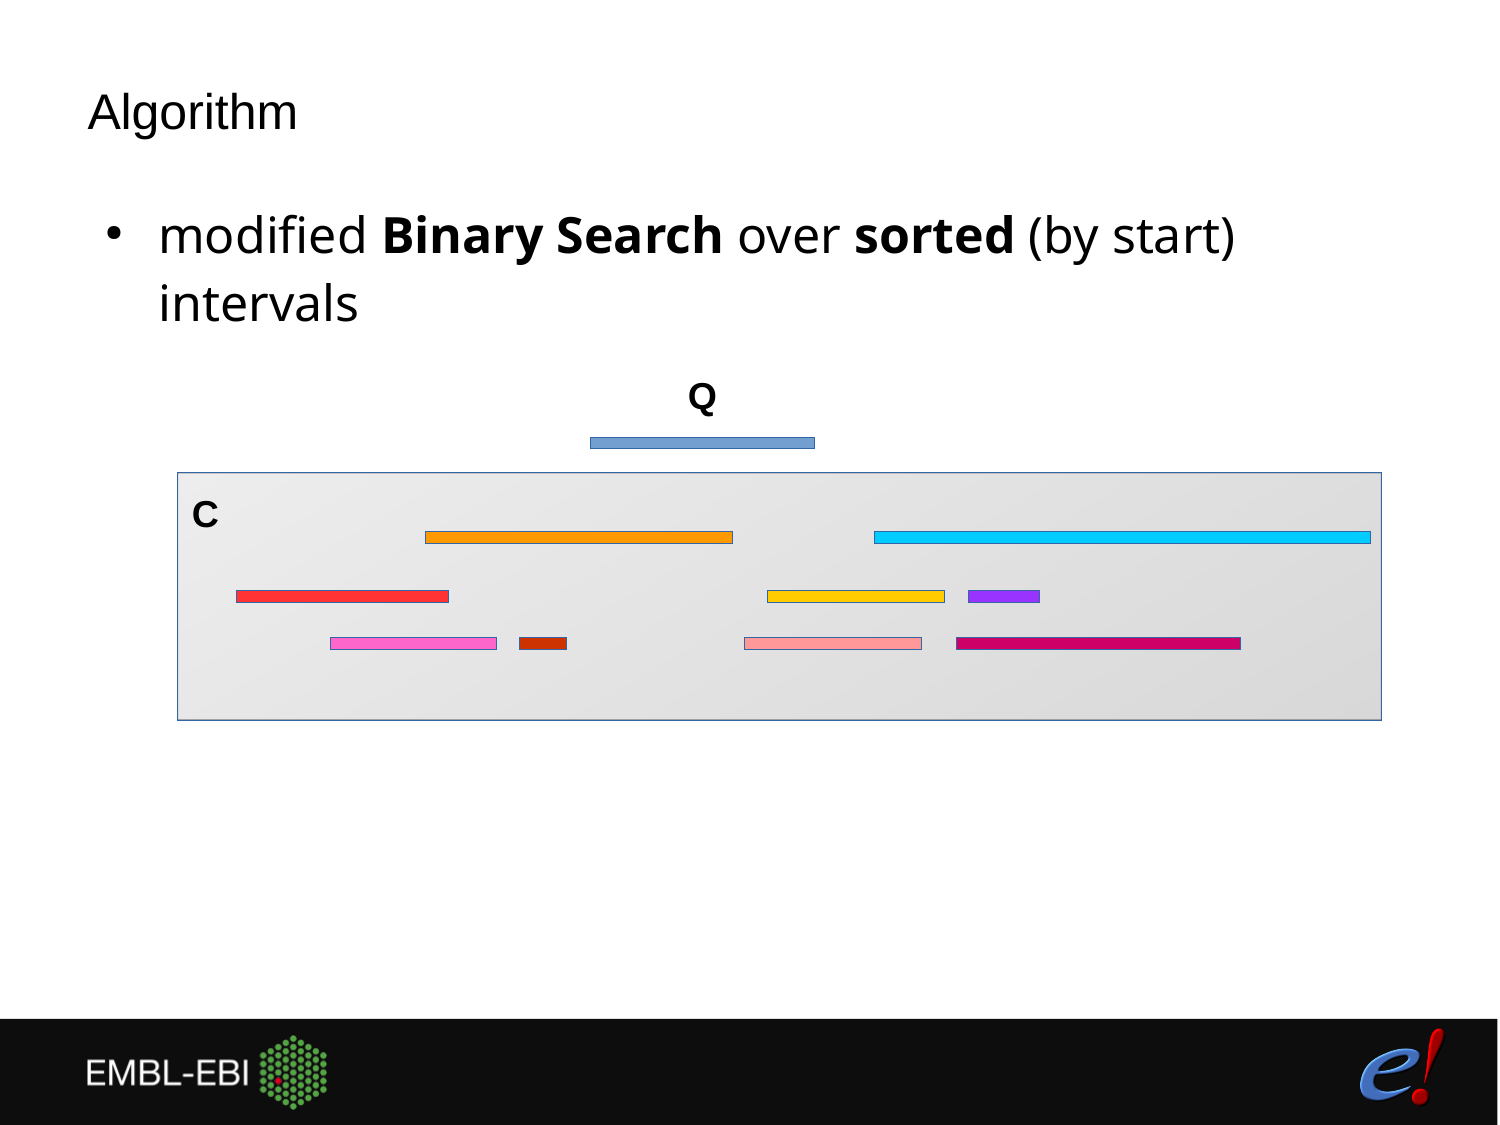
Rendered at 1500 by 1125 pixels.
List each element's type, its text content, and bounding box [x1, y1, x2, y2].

title Algorithm [87, 50, 1425, 175]
text_box [236, 590, 449, 603]
text_box [956, 637, 1241, 650]
text_box [425, 531, 733, 544]
text_box Q [673, 368, 733, 426]
text_box [968, 590, 1040, 603]
text_box C [177, 486, 234, 544]
text_box [590, 437, 815, 449]
text_box [330, 637, 497, 650]
text_box [767, 590, 945, 603]
picture [87, 1035, 327, 1110]
text_box [744, 637, 922, 650]
text_box [874, 531, 1371, 544]
text_box [519, 637, 567, 650]
list modified Binary Search over sorted (by start) intervals [87, 200, 1425, 914]
picture [1357, 1026, 1448, 1112]
